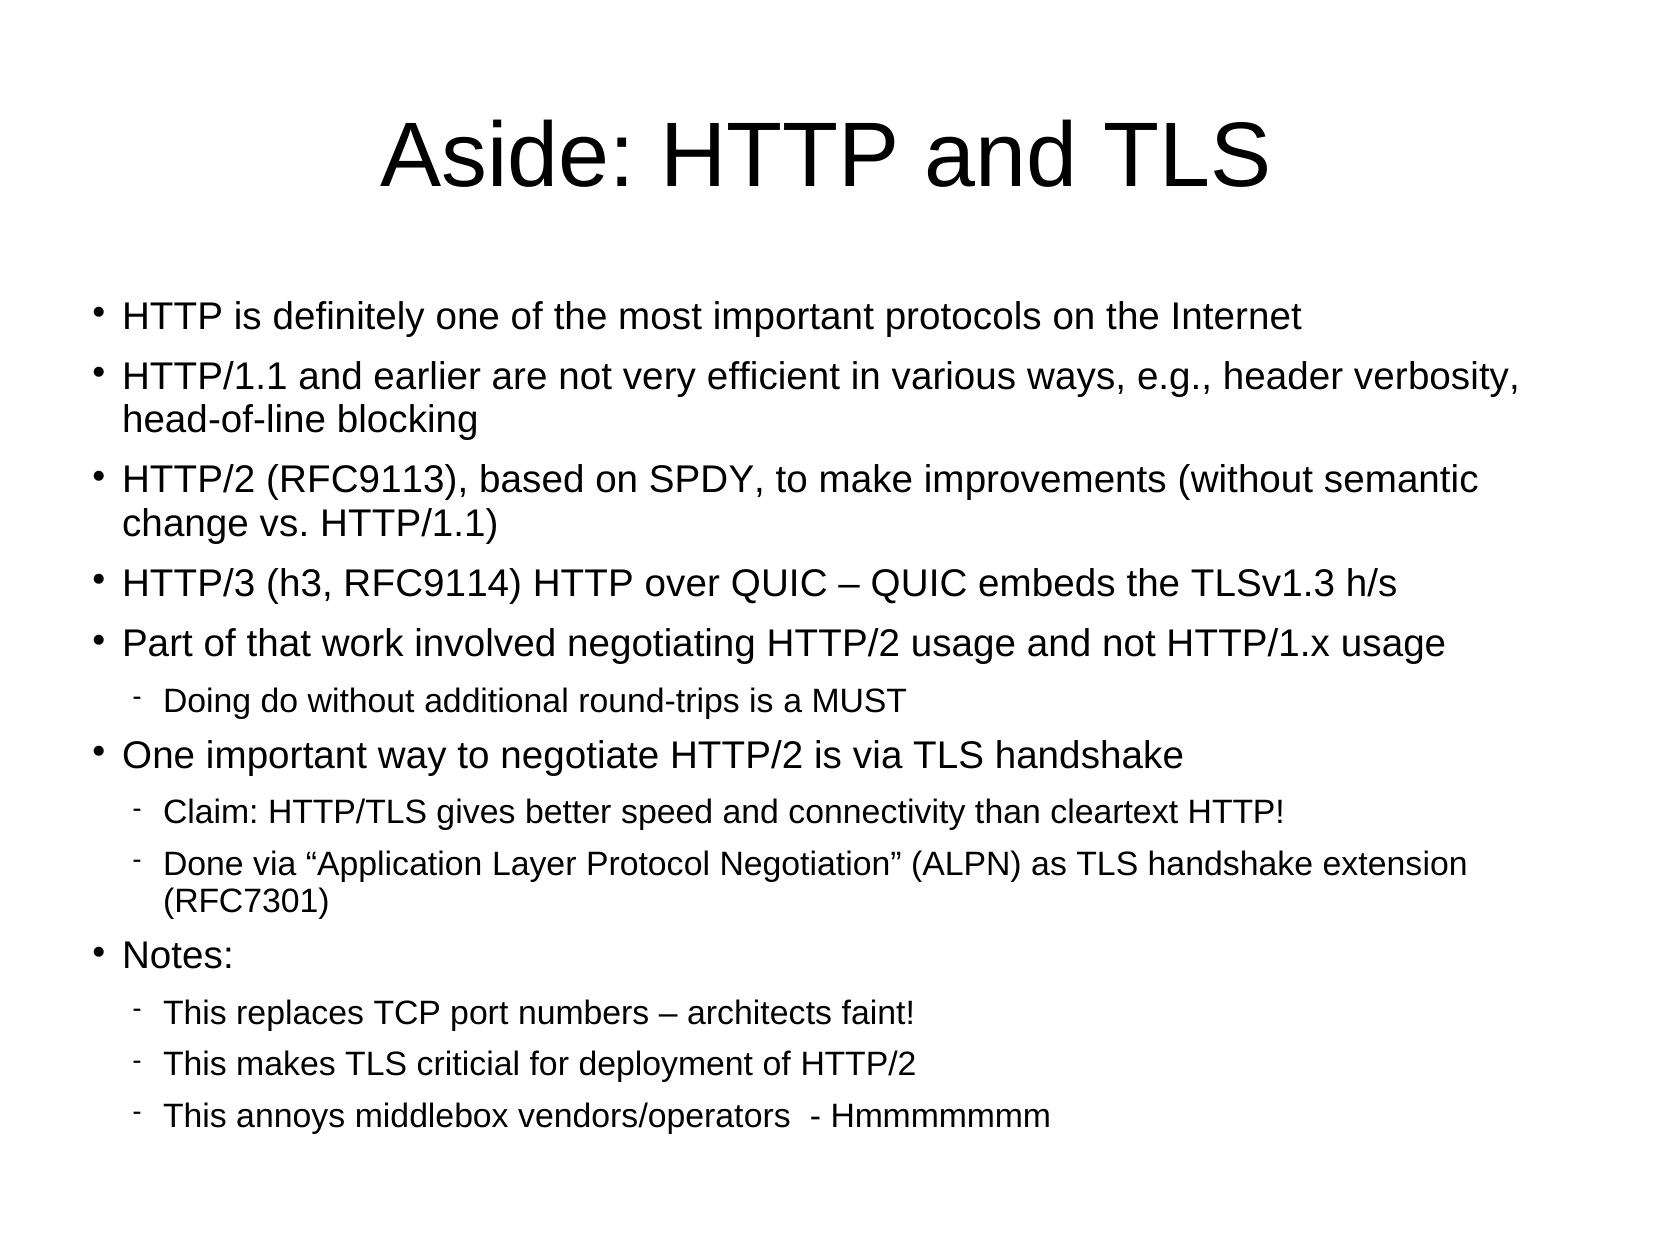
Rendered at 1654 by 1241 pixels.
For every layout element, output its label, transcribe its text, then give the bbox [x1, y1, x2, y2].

list HTTP is definitely one of the most important protocols on the Internet HTTP/1.1 and earlier are not very efficient in various ways, e.g., header verbosity, head-of-line blocking HTTP/2 (RFC9113), based on SPDY, to make improvements (without semantic change vs. HTTP/1.1) HTTP/3 (h3, RFC9114) HTTP over QUIC – QUIC embeds the TLSv1.3 h/s Part of that work involved negotiating HTTP/2 usage and not HTTP/1.x usage Doing do without additional round-trips is a MUST One important way to negotiate HTTP/2 is via TLS handshake Claim: HTTP/TLS gives better speed and connectivity than cleartext HTTP! Done via “Application Layer Protocol Negotiation” (ALPN) as TLS handshake extension (RFC7301) Notes: This replaces TCP port numbers – architects faint! This makes TLS criticial for deployment of HTTP/2 This annoys middlebox vendors/operators - Hmmmmmmm [82, 290, 1538, 1146]
title Aside: HTTP and TLS [82, 49, 1571, 257]
